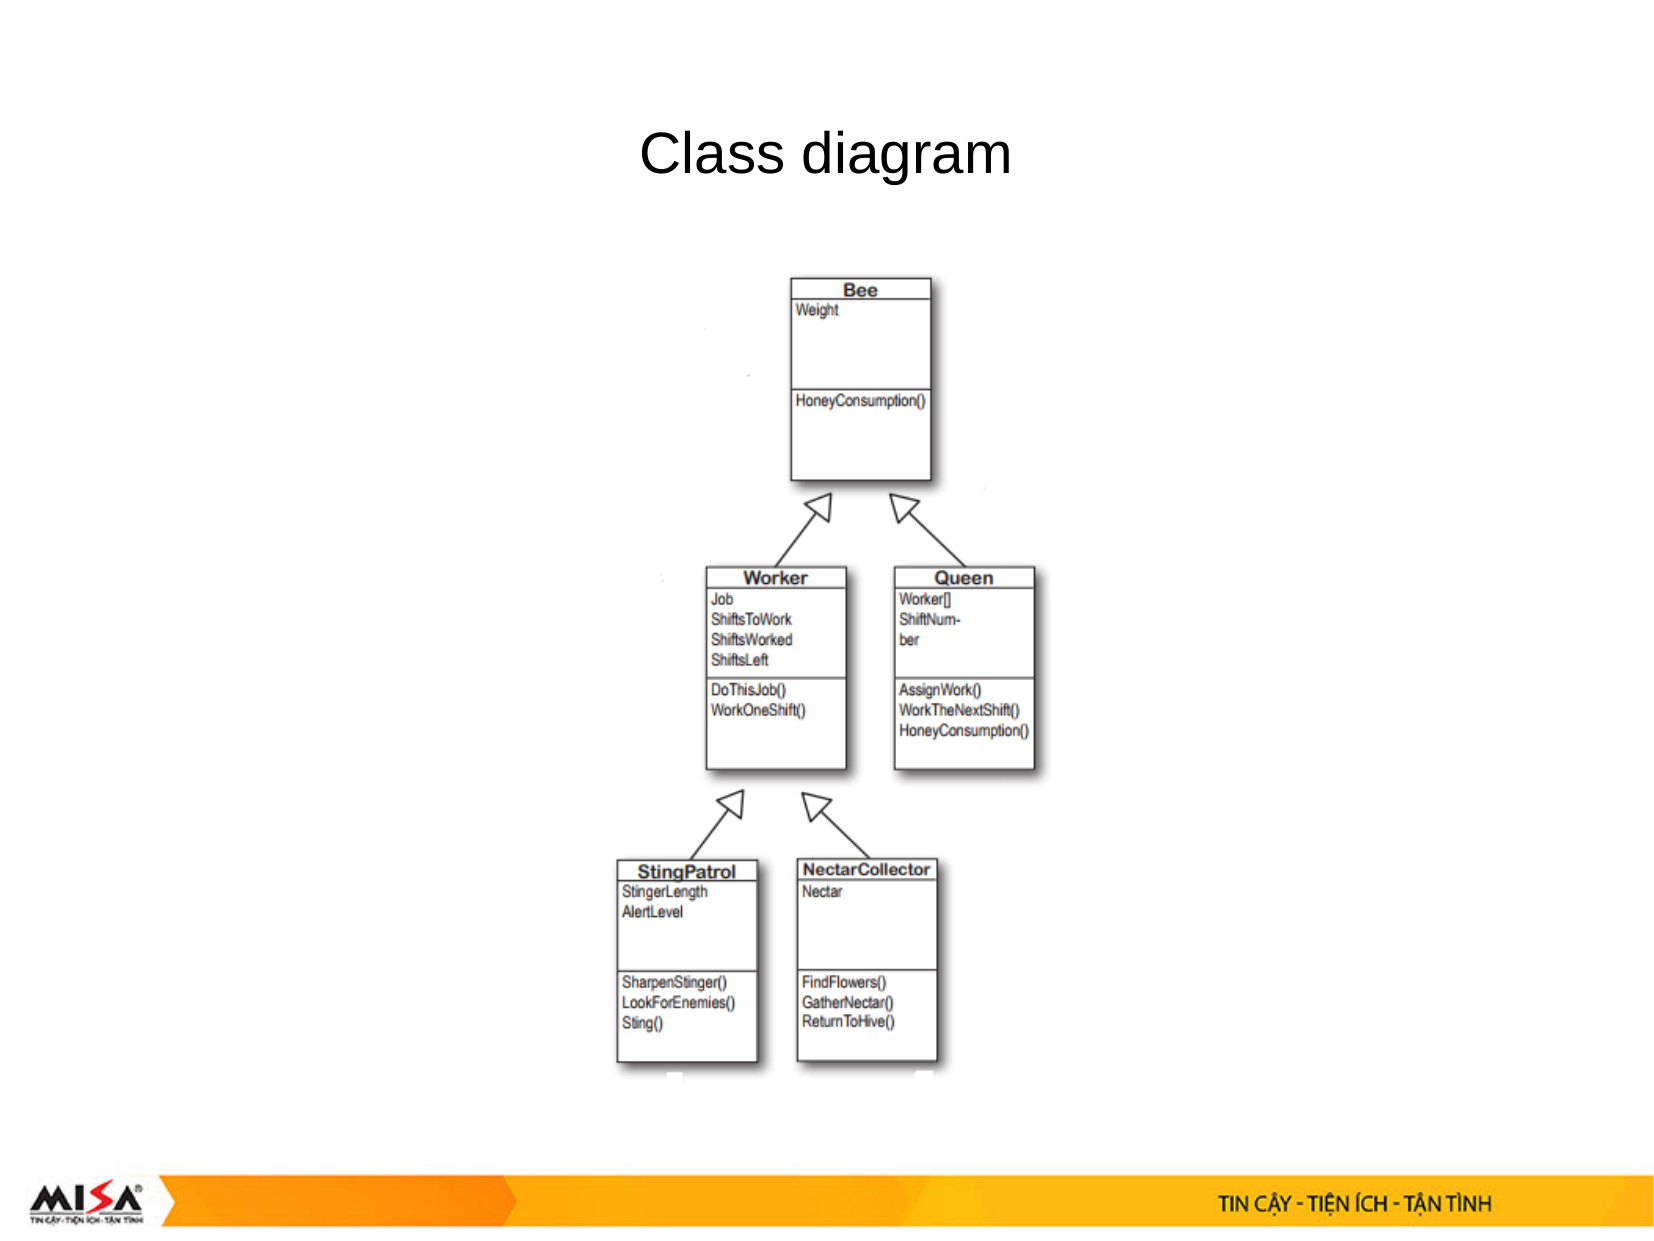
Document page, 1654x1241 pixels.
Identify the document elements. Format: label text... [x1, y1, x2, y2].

title Class diagram [82, 49, 1571, 257]
picture [0, 0, 1654, 1241]
